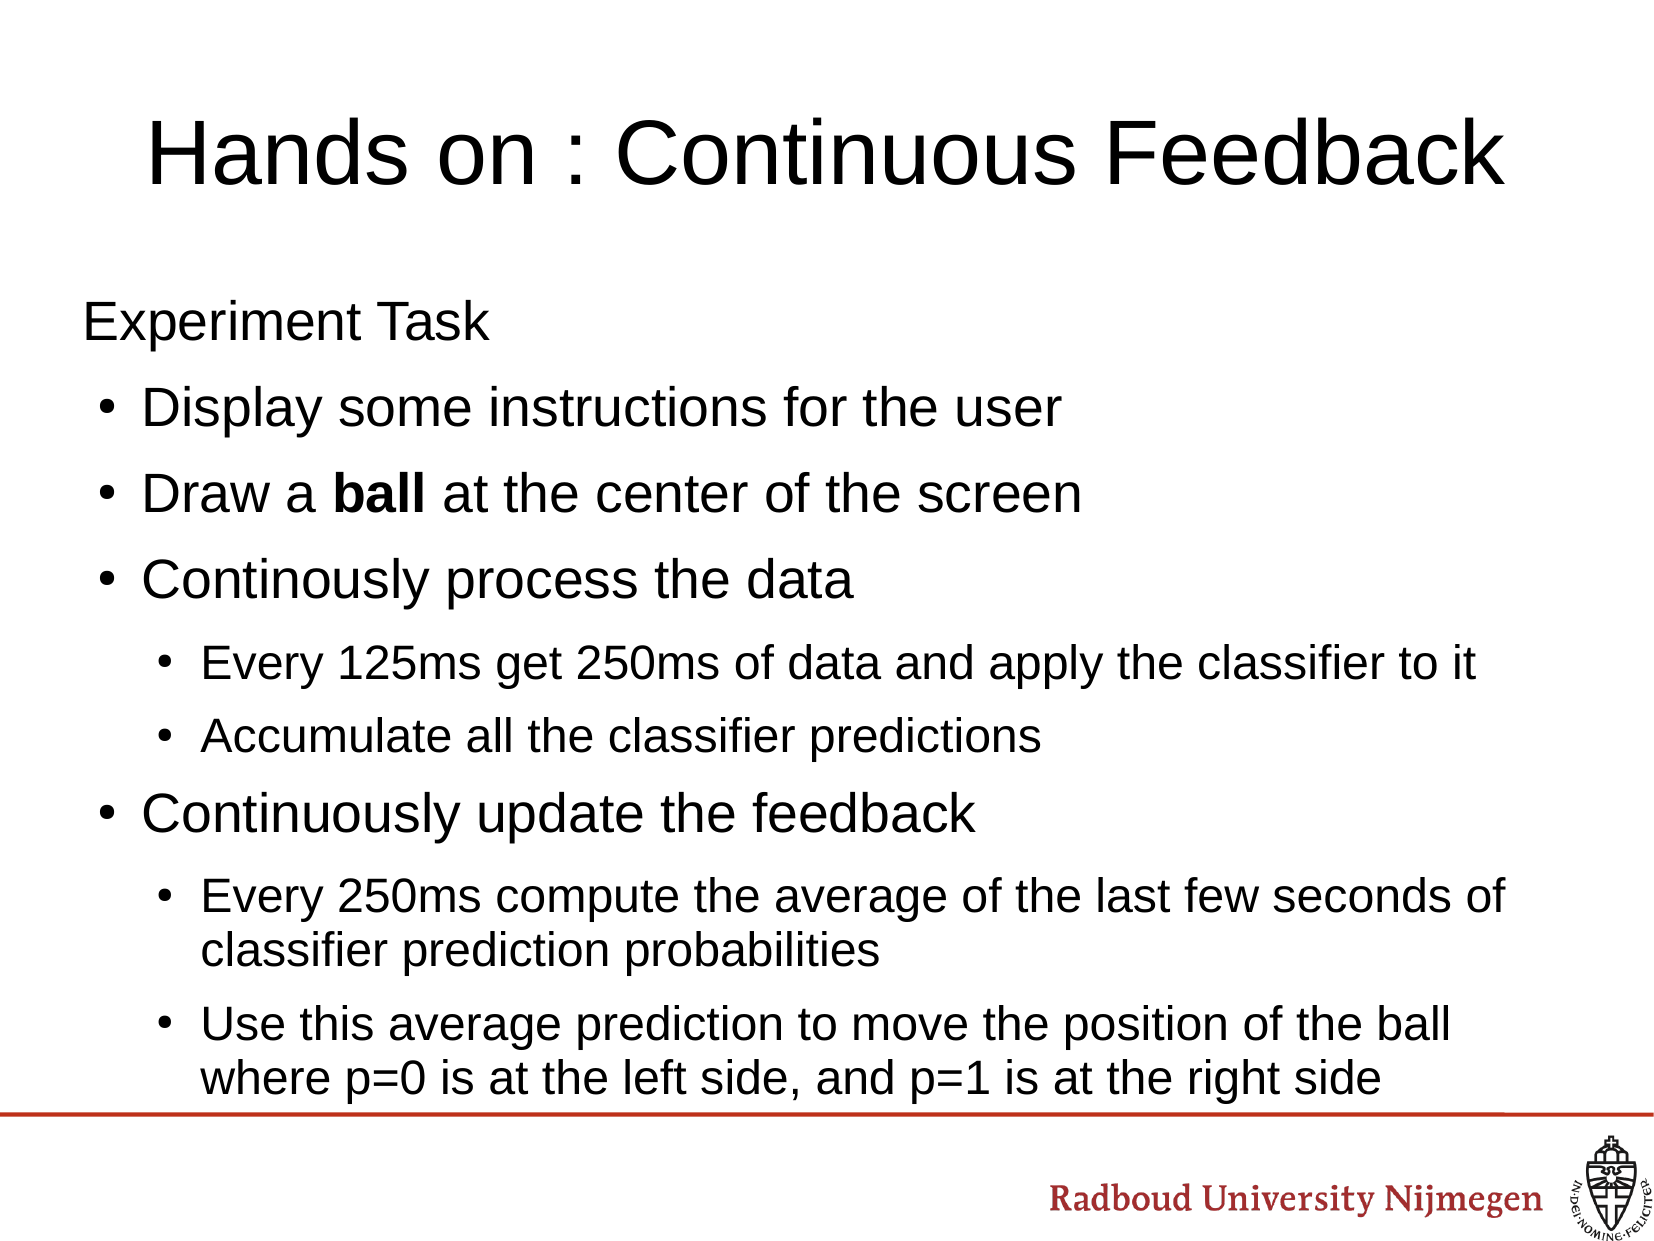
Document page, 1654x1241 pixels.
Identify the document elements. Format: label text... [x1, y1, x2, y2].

list Experiment Task Display some instructions for the user Draw a ball at the center of the screen Continously process the data Every 125ms get 250ms of data and apply the classifier to it Accumulate all the classifier predictions Continuously update the feedback Every 250ms compute the average of the last few seconds of classifier prediction probabilities Use this average prediction to move the position of the ball where p=0 is at the left side, and p=1 is at the right side [82, 290, 1571, 1109]
title Hands on : Continuous Feedback [82, 49, 1571, 257]
picture [1050, 1134, 1654, 1241]
